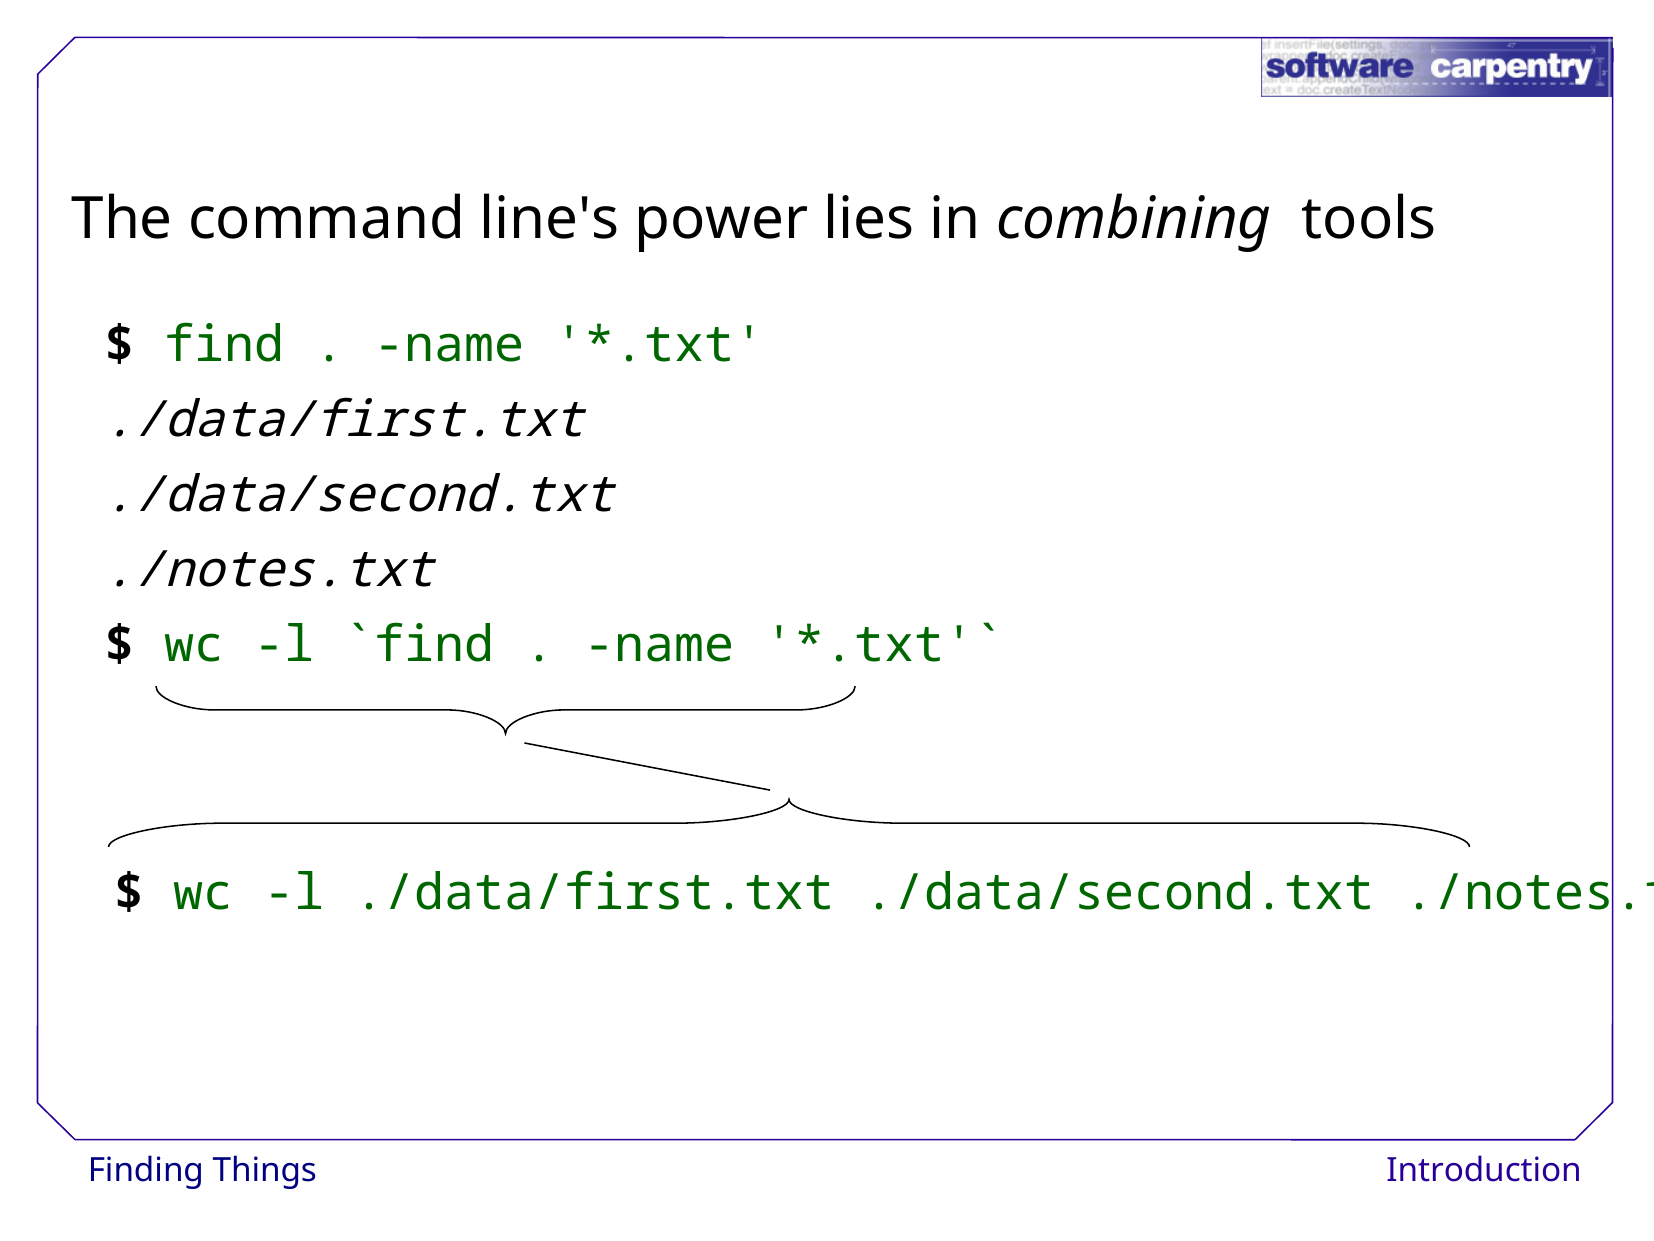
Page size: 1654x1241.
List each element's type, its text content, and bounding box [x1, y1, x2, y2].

text_box $ wc -l ./data/first.txt ./data/second.txt ./notes.txt [99, 837, 1521, 942]
text_box $ find . -name '*.txt' ./data/first.txt ./data/second.txt ./notes.txt $ wc -l `find . -name '*.txt'` [89, 289, 1512, 1046]
text_box The command line's power lies in combining tools [56, 138, 1602, 259]
picture [1261, 39, 1613, 97]
text_box $ find . -name '*.txt' ./data/first.txt ./data/second.txt ./notes.txt $ wc -l `find . -name '*.txt'` [127, 804, 1451, 837]
